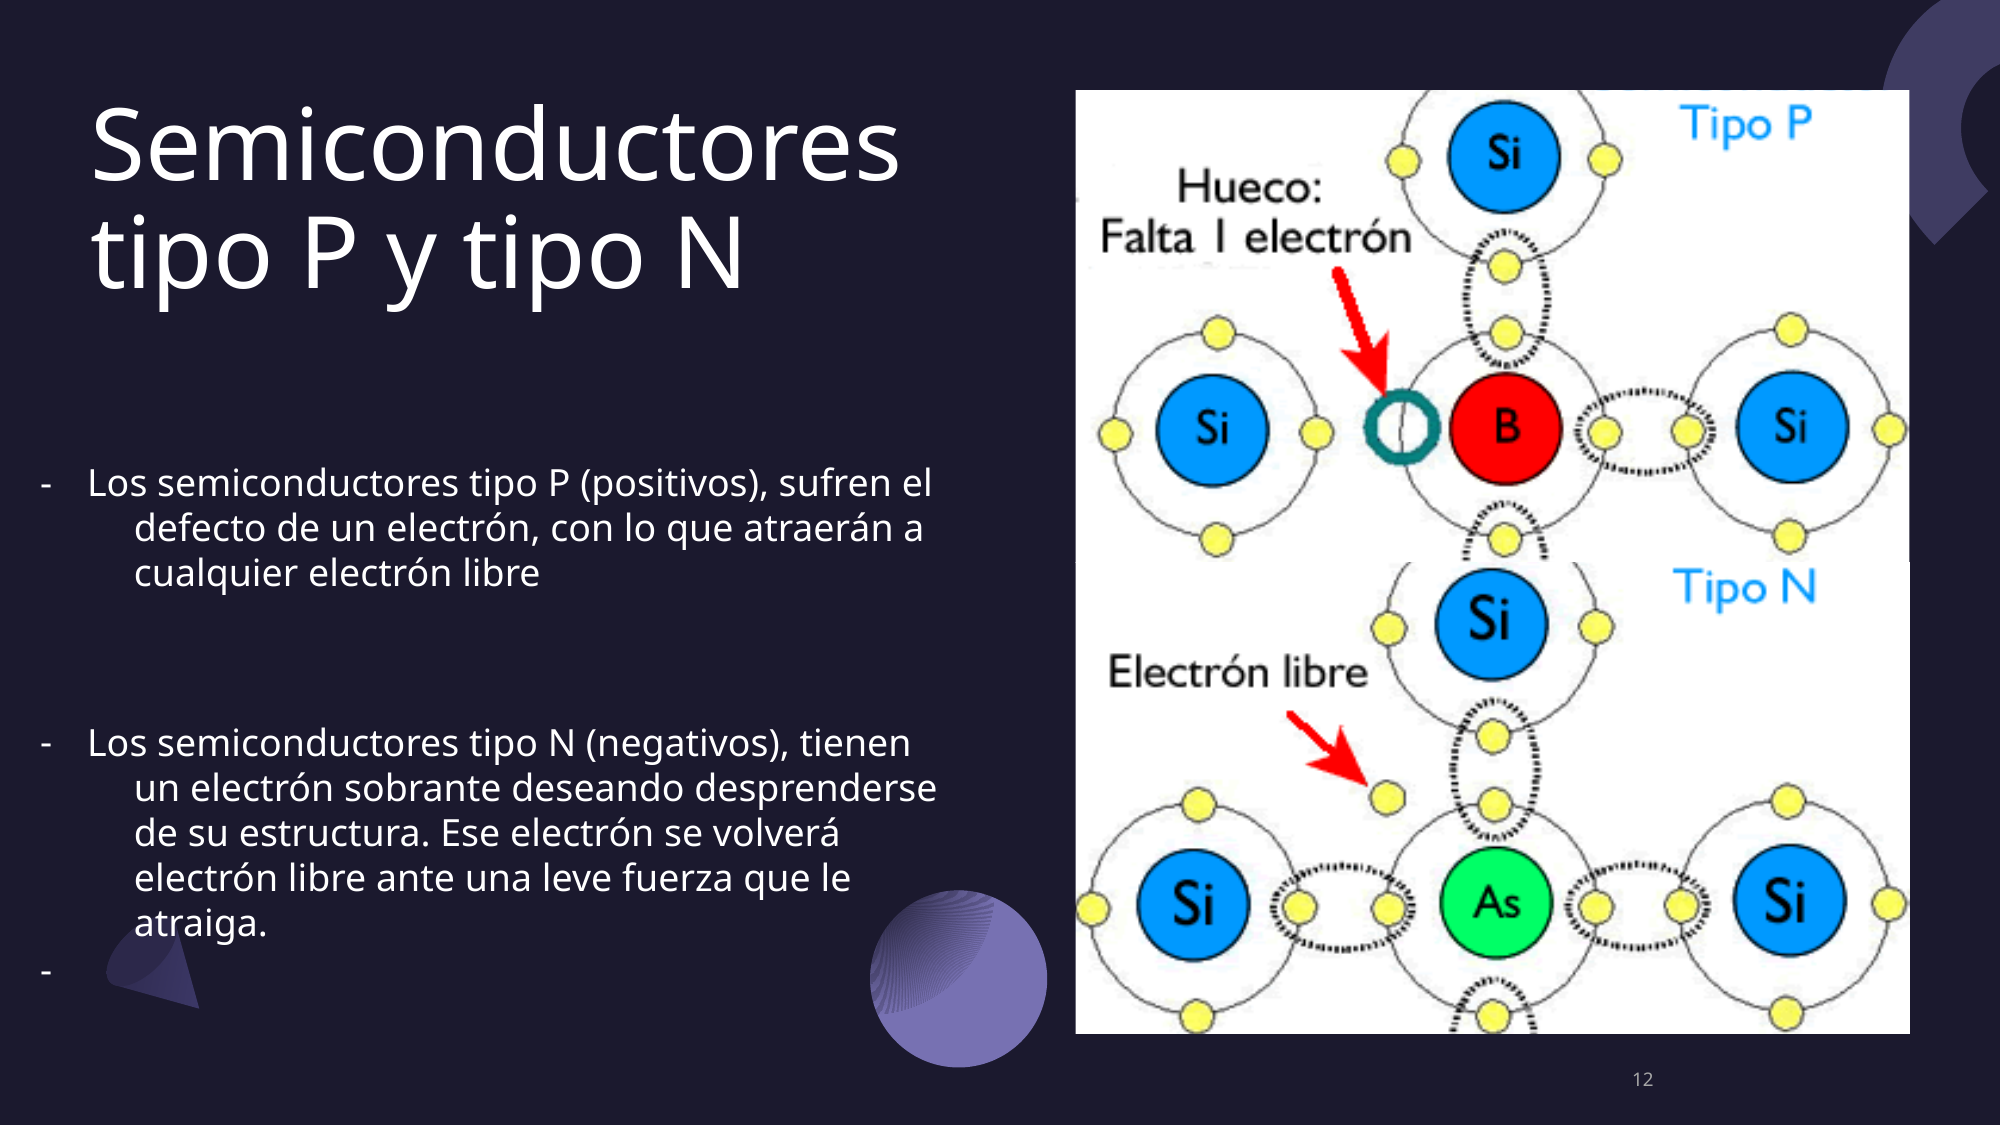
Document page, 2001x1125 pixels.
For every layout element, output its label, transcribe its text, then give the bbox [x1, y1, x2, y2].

text_box [1632, 1067, 1910, 1093]
text_box [90, 343, 983, 1000]
text_box Los semiconductores tipo N (negativos), tienen un electrón sobrante deseando desprenderse de su estructura. Ese electrón se volverá electrón libre ante una leve fuerza que le atraiga. [25, 710, 957, 954]
title Semiconductores tipo P y tipo N [90, 74, 983, 311]
text_box Los semiconductores tipo P (positivos), sufren el defecto de un electrón, con lo que atraerán a cualquier electrón libre [25, 451, 957, 604]
picture [1075, 90, 1910, 1034]
